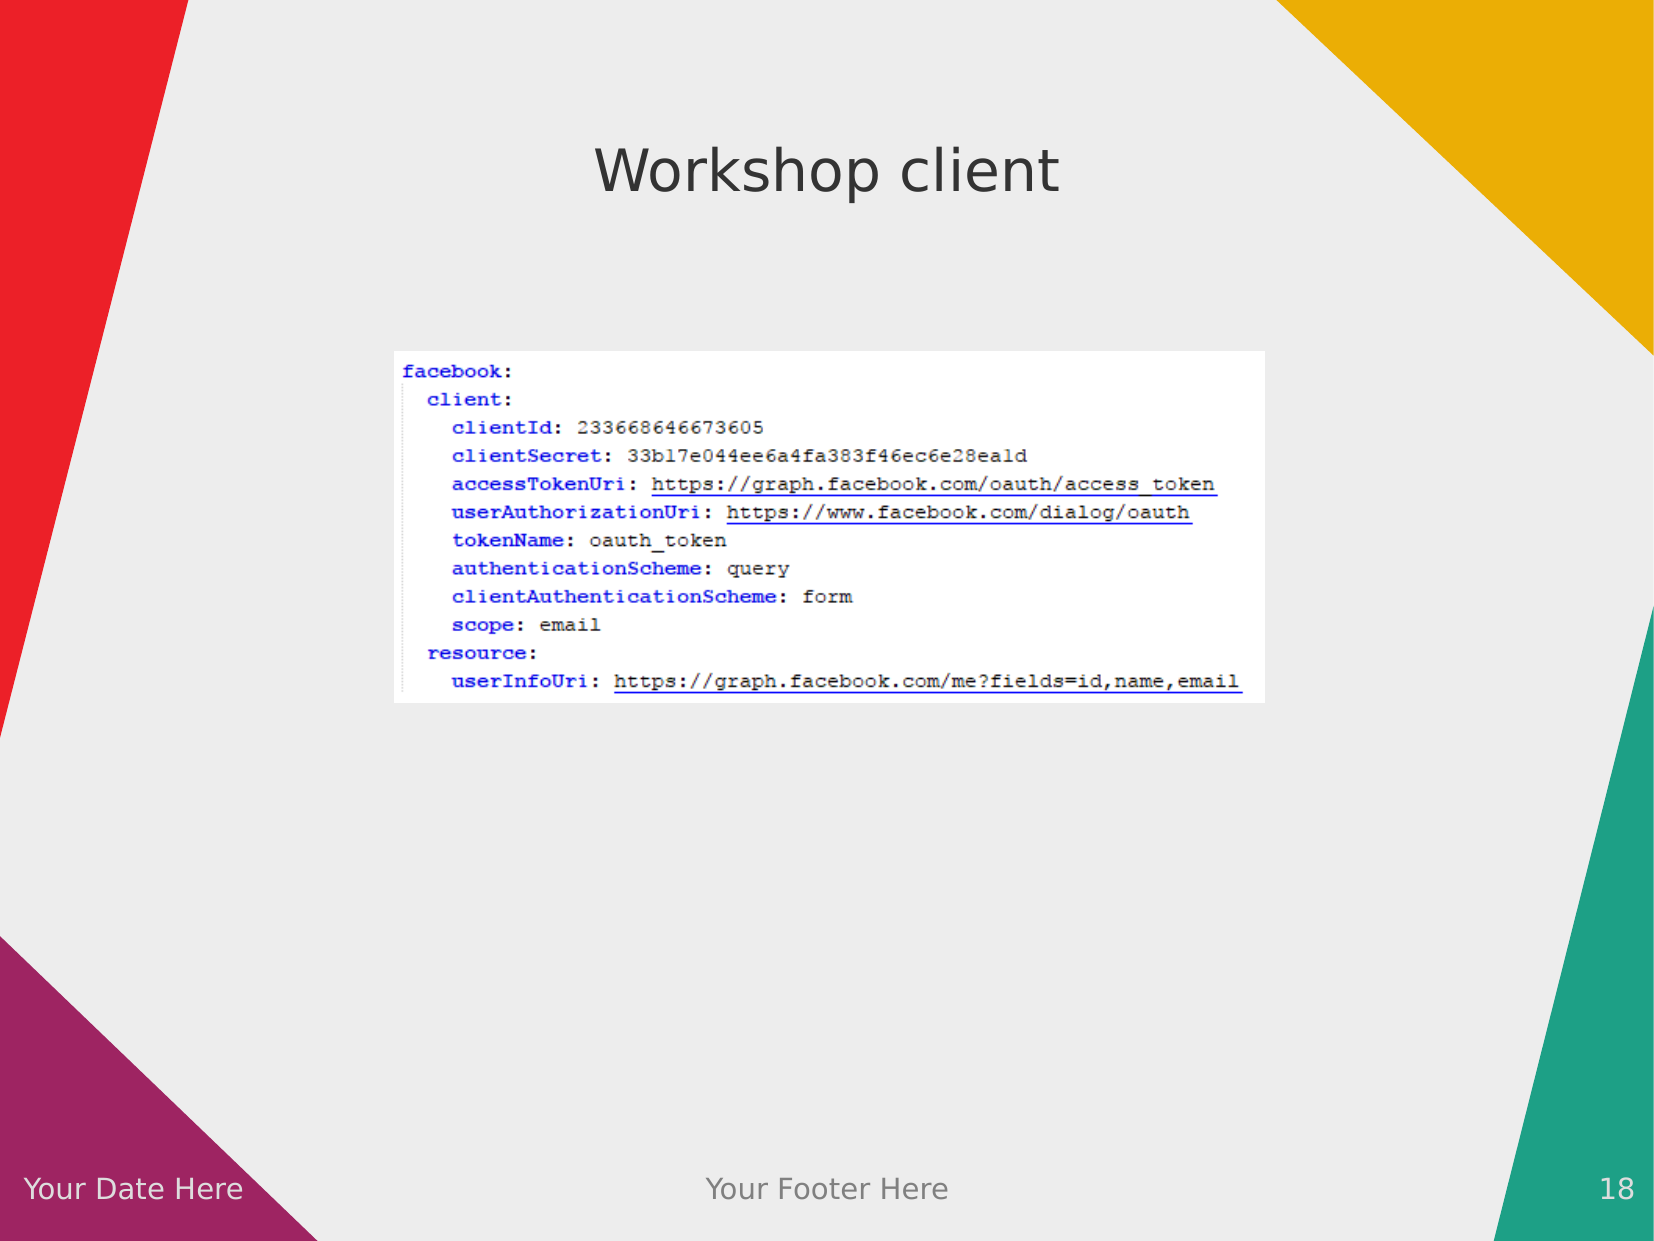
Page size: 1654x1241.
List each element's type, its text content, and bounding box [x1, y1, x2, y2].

title Workshop client [114, 73, 1539, 271]
picture [394, 351, 1265, 703]
